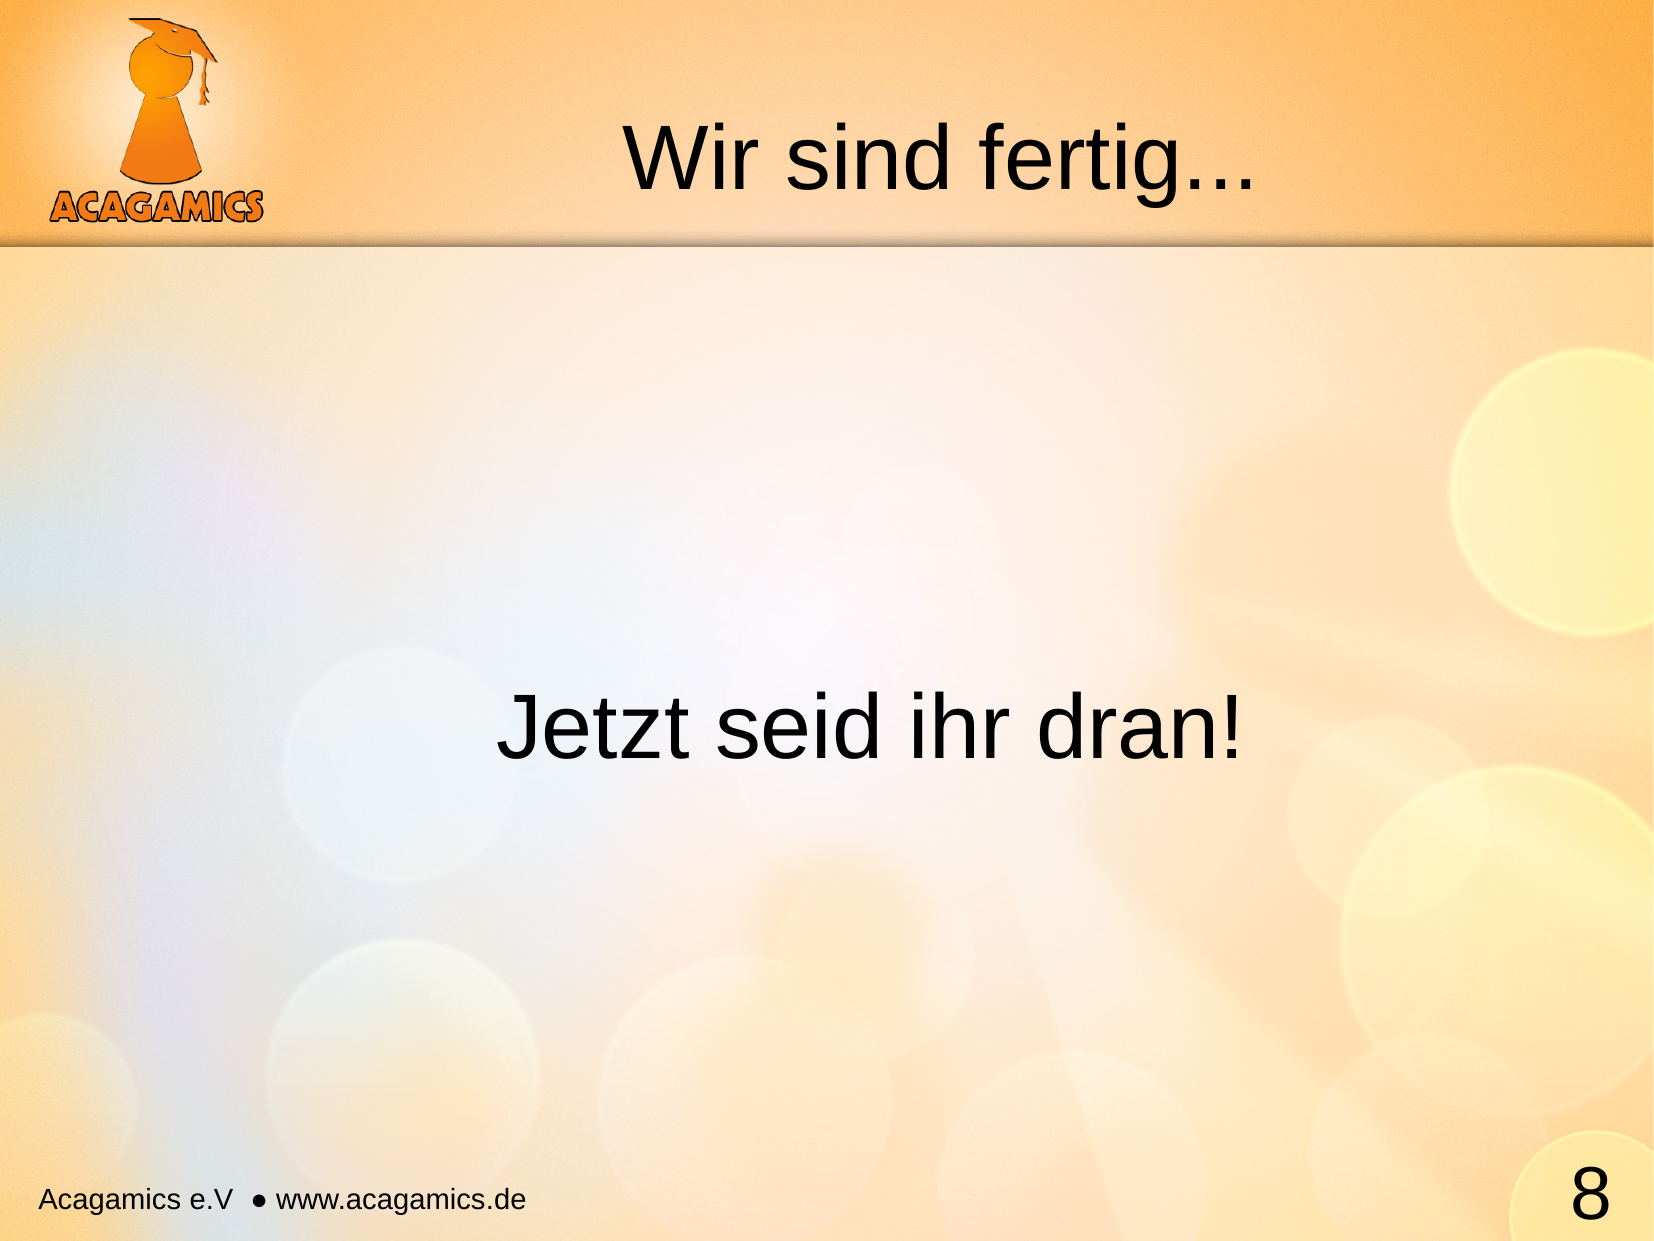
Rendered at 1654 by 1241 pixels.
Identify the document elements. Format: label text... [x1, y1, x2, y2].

title Wir sind fertig... [82, 49, 1571, 257]
text_box [1517, 1151, 1654, 1241]
list Jetzt seid ihr dran! [82, 290, 1571, 1154]
